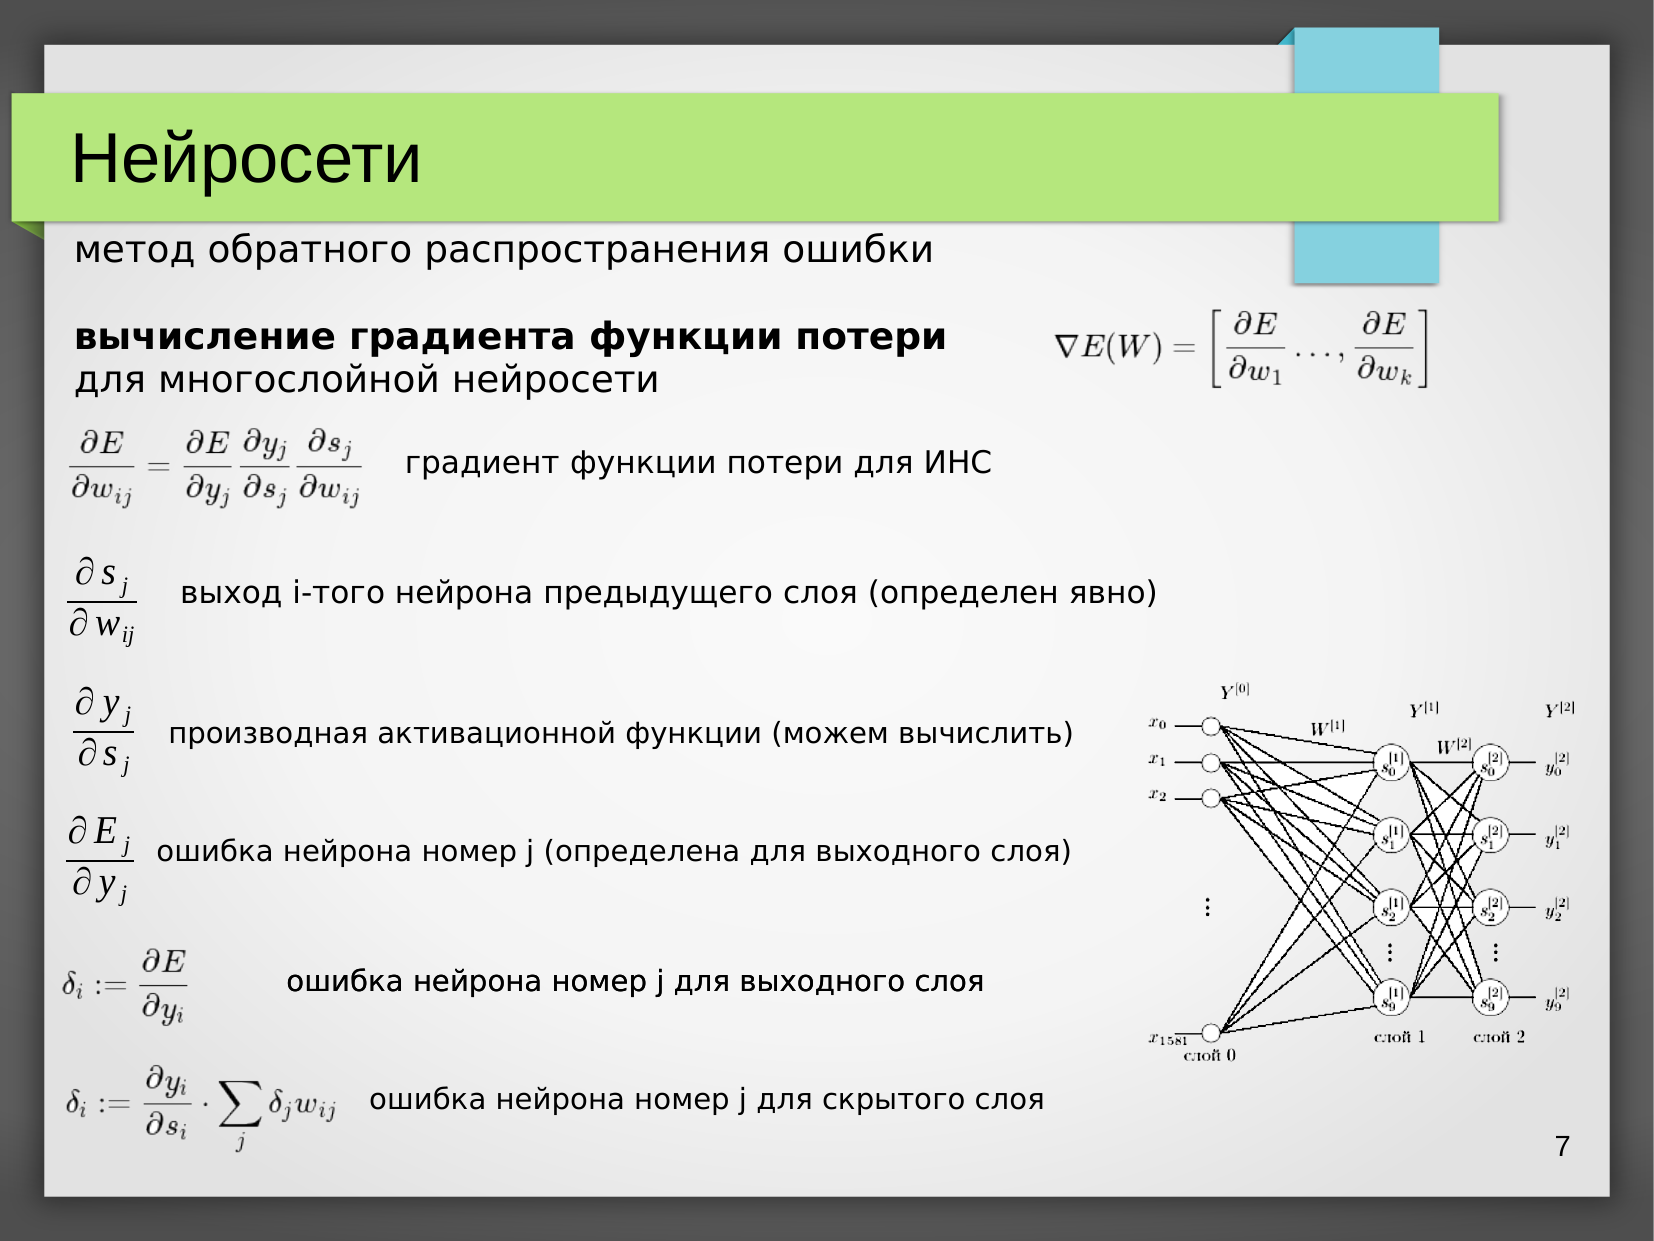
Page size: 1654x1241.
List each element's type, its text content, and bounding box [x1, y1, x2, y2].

text_box выход i-того нейрона предыдущего слоя (определен явно) [165, 567, 1536, 626]
text_box градиент функции потери для ИНС [390, 437, 1040, 496]
text_box ошибка нейрона номер j (определена для выходного слоя) [141, 826, 1134, 876]
chart [59, 555, 145, 651]
text_box метод обратного распространения ошибки вычисление градиента функции потери для многослойной нейросети [59, 220, 1052, 410]
picture [0, 0, 1654, 1241]
chart [58, 814, 142, 910]
text_box производная активационной функции (можем вычислить) [153, 708, 1123, 758]
text_box ошибка нейрона номер j для выходного слоя [271, 956, 1016, 1006]
text_box ошибка нейрона номер j для скрытого слоя [354, 1074, 1099, 1124]
chart [65, 685, 142, 781]
title Нейросети [70, 118, 1205, 199]
